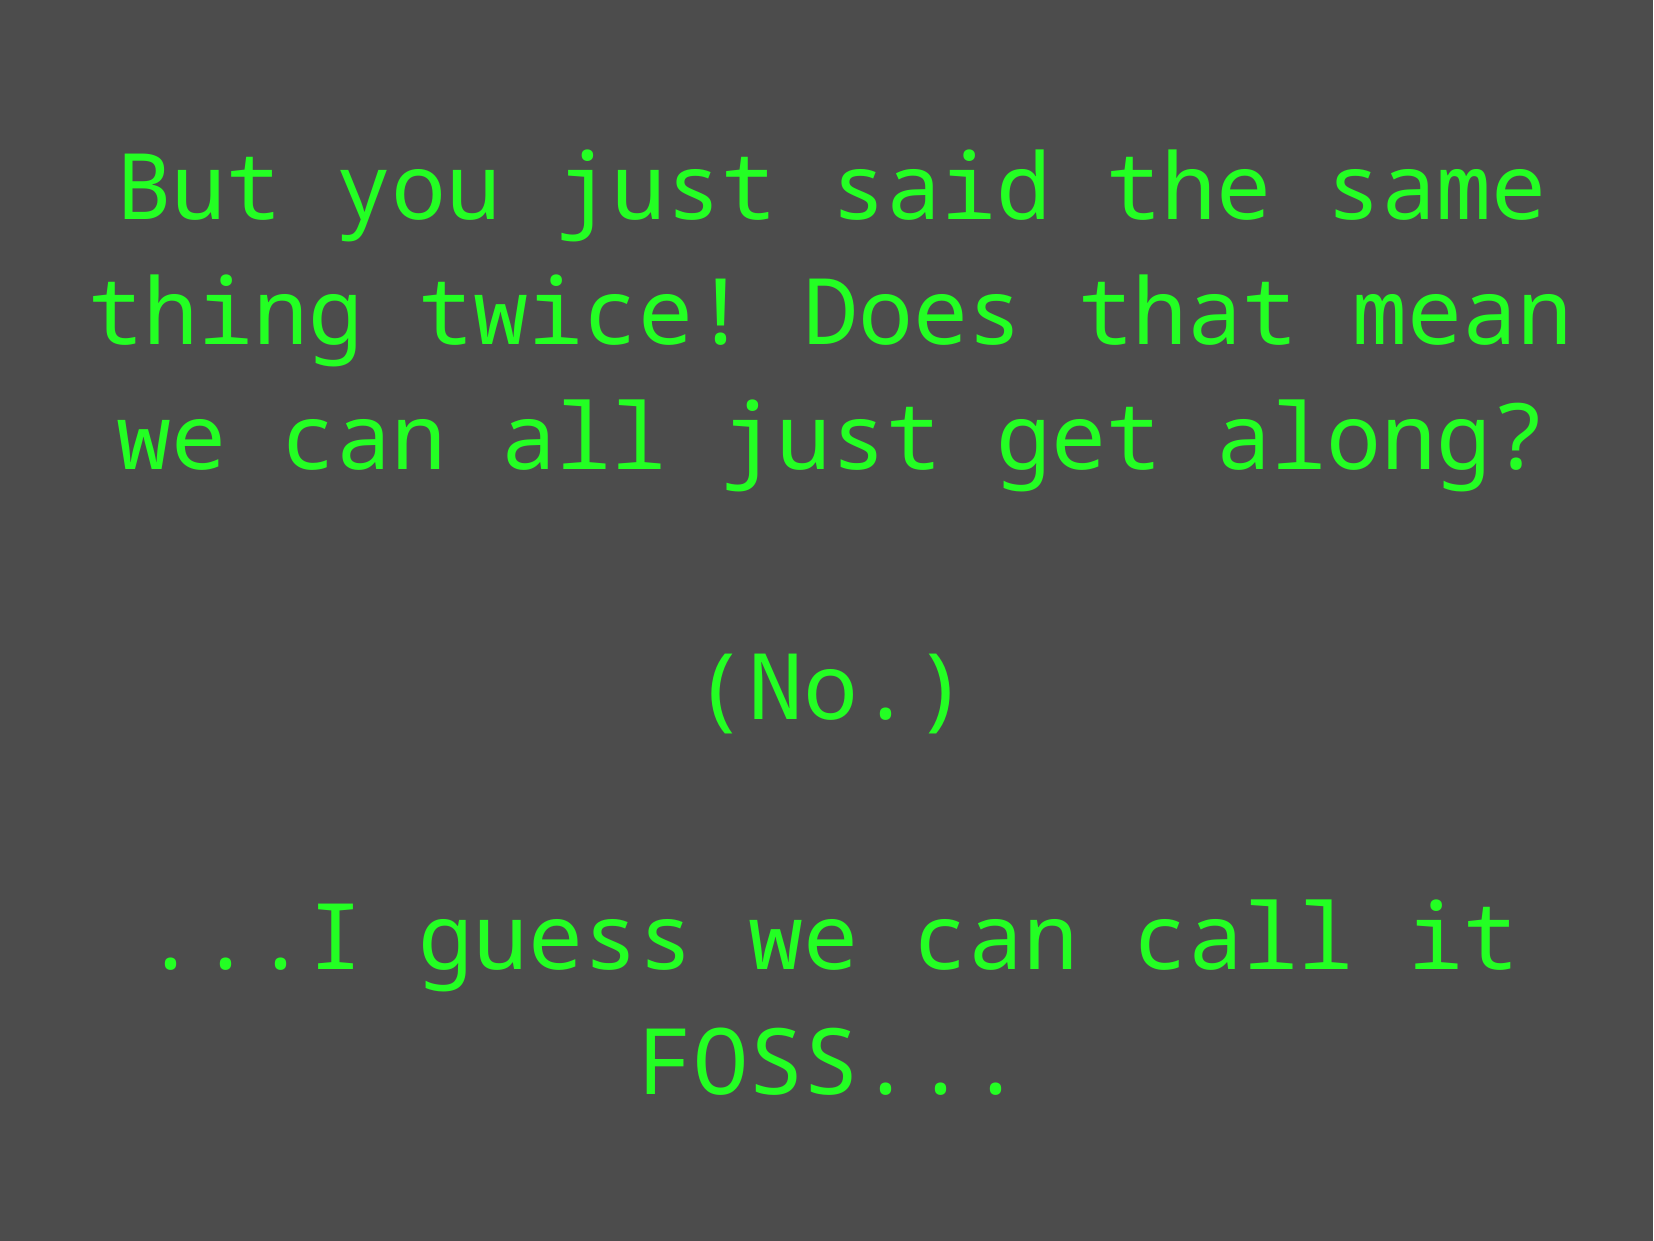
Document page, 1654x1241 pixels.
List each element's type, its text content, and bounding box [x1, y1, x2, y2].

title But you just said the same thing twice! Does that mean we can all just get along? (No.) ...I guess we can call it FOSS... [87, 240, 1576, 1003]
